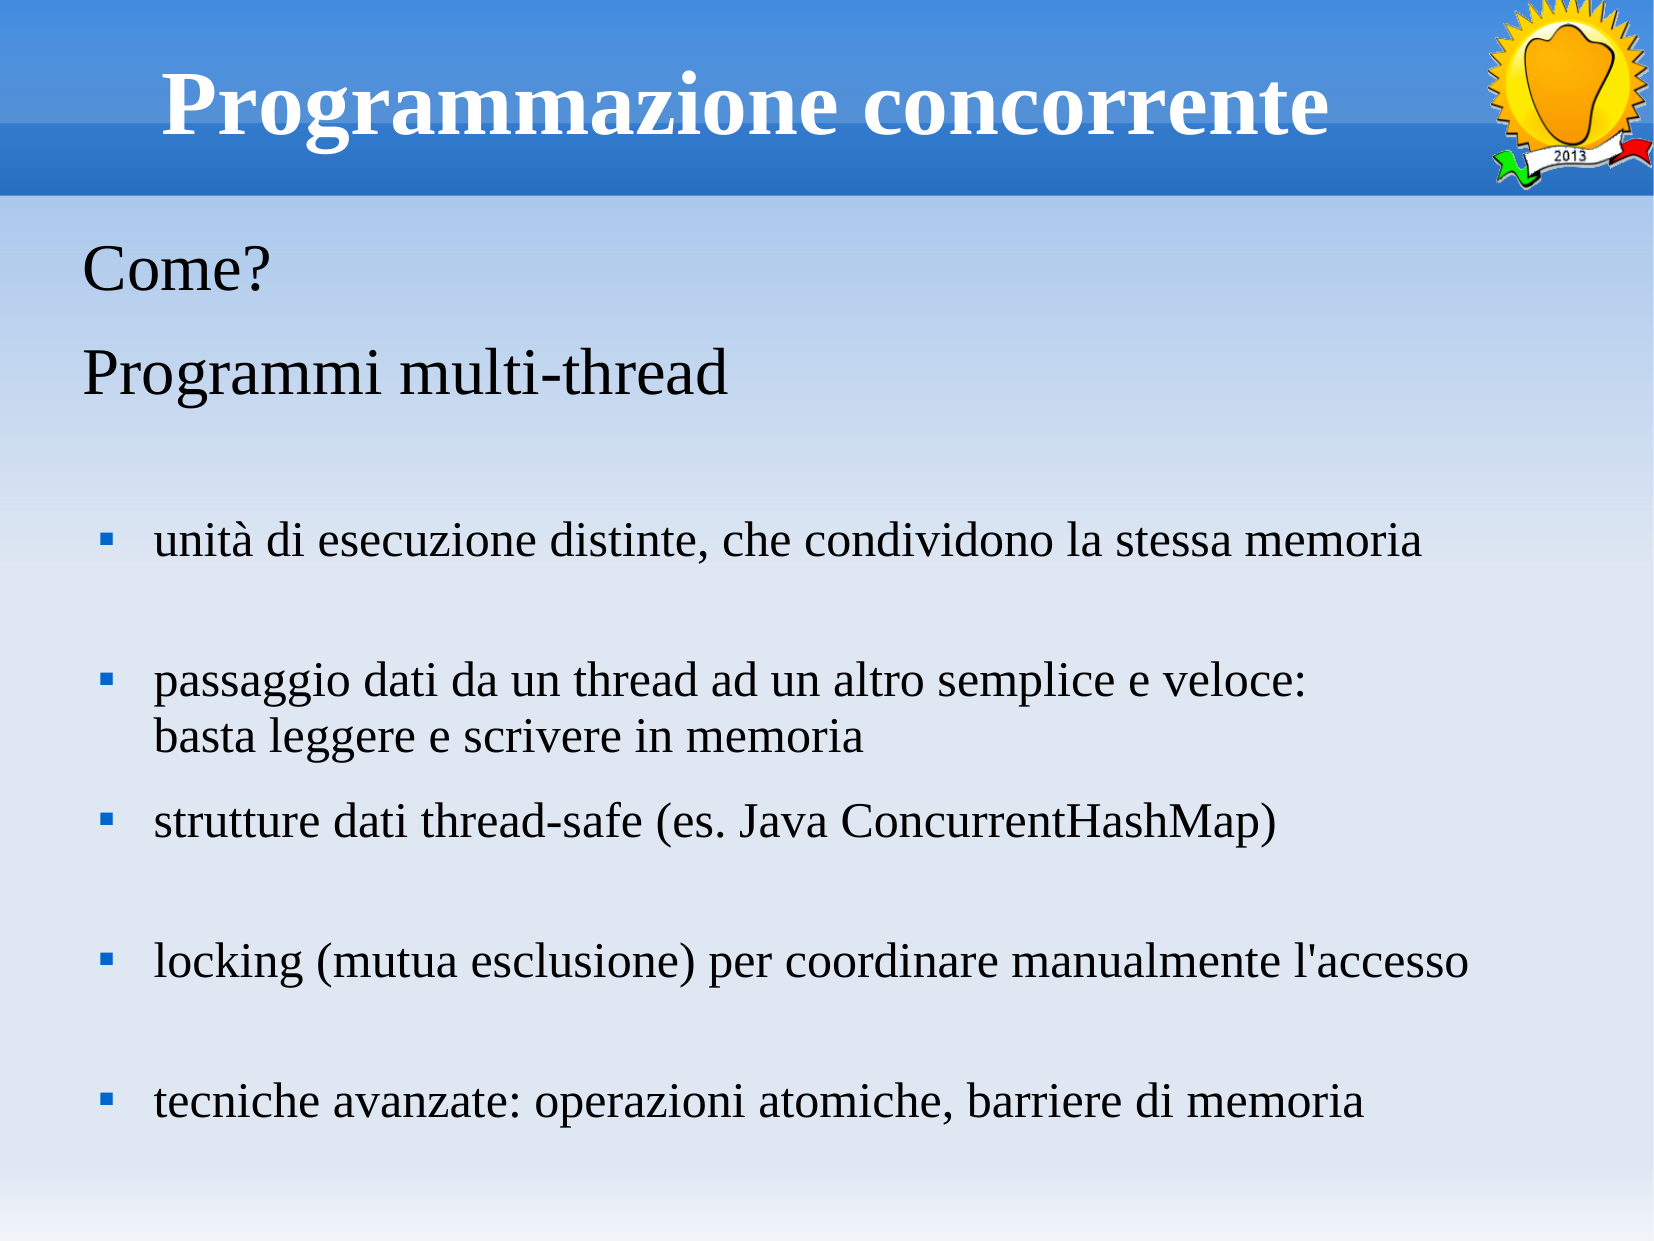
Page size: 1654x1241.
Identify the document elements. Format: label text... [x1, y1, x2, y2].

title Programmazione concorrente [76, 0, 1418, 208]
picture [0, 0, 1654, 1241]
list Come? Programmi multi-thread unità di esecuzione distinte, che condividono la stessa memoria passaggio dati da un thread ad un altro semplice e veloce: basta leggere e scrivere in memoria strutture dati thread-safe (es. Java ConcurrentHashMap) locking (mutua esclusione) per coordinare manualmente l'accesso tecniche avanzate: operazioni atomiche, barriere di memoria [82, 231, 1595, 1179]
